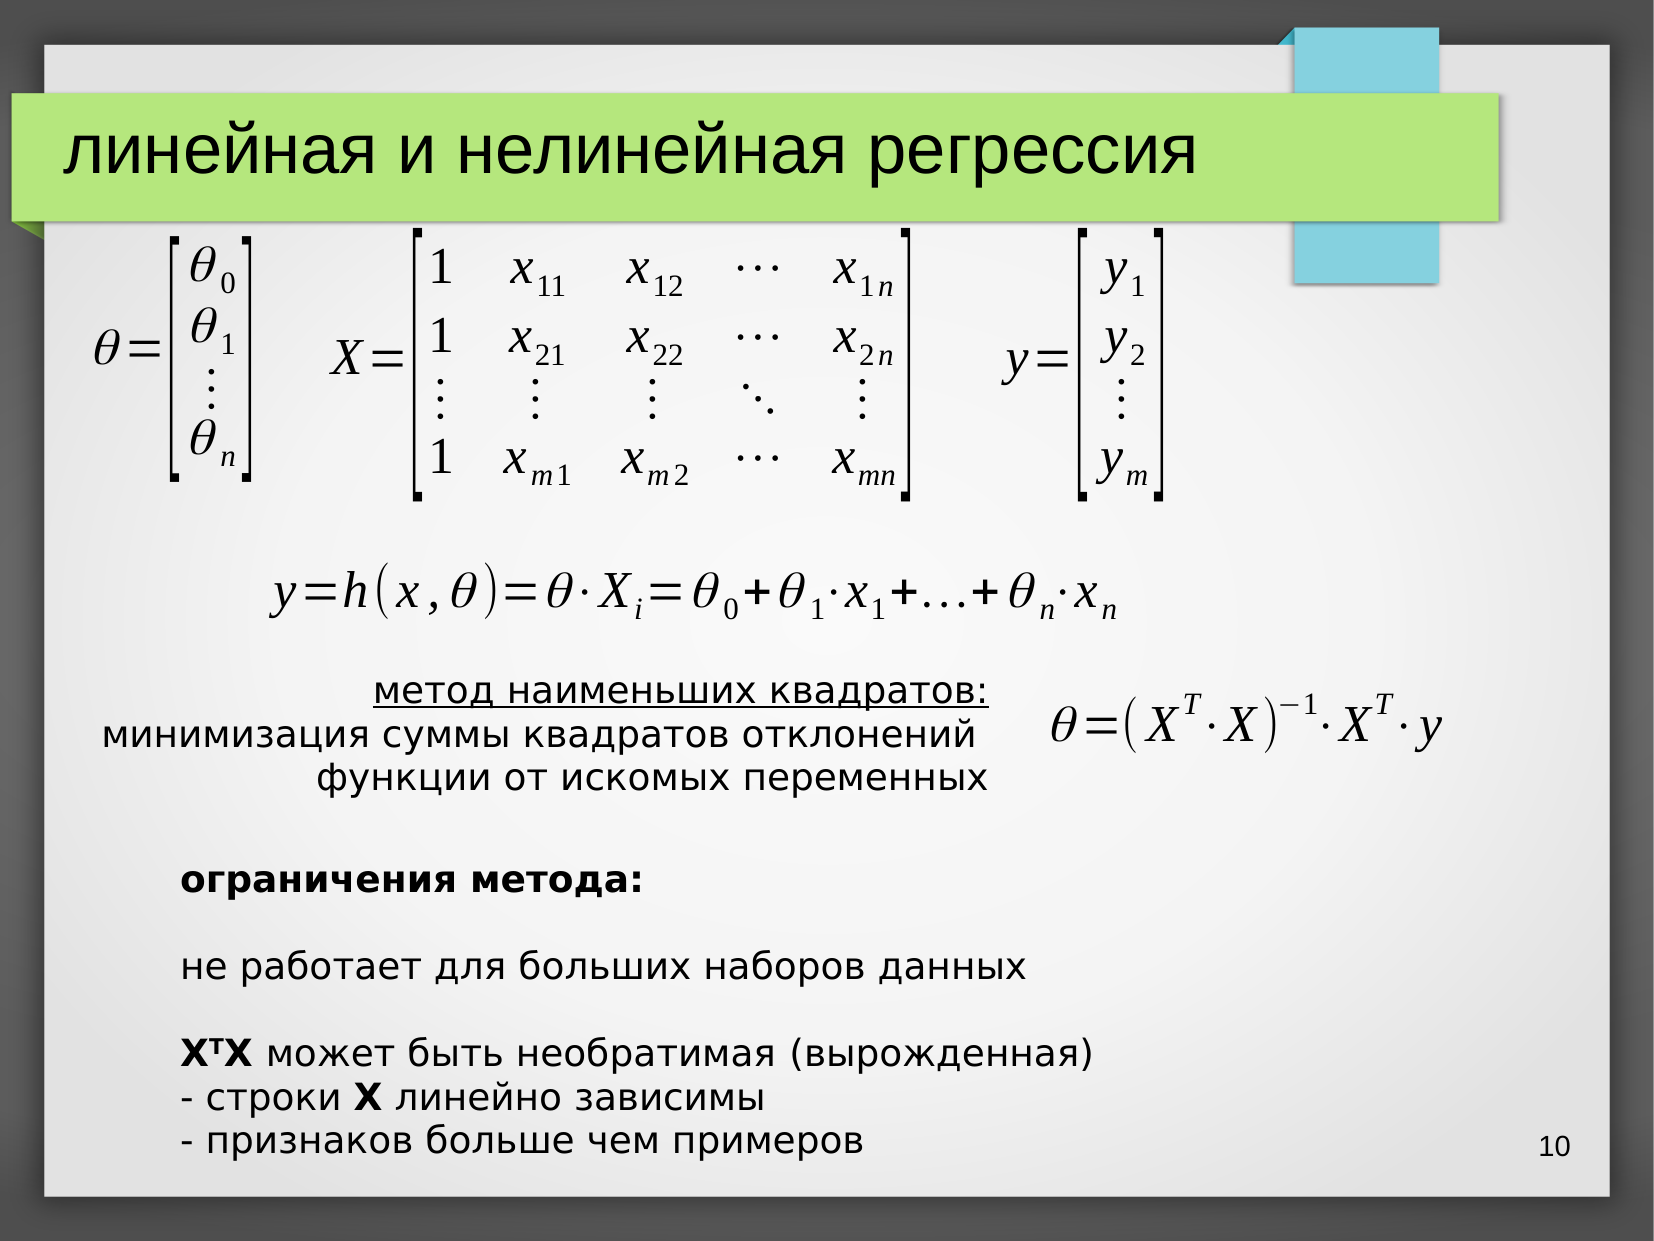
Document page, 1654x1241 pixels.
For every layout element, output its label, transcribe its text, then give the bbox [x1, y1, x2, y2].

chart [1039, 687, 1452, 756]
chart [992, 224, 1175, 505]
chart [320, 224, 922, 505]
text_box метод наименьших квадратов: минимизация суммы квадратов отклонений функции от искомых переменных [47, 661, 1004, 851]
chart [259, 559, 1124, 626]
title линейная и нелинейная регрессия [63, 106, 1469, 193]
text_box ограничения метода: не работает для больших наборов данных XTX может быть необратимая (вырожденная) - строки X линейно зависимы - признаков больше чем примеров [165, 850, 1110, 1170]
picture [0, 0, 1654, 1241]
chart [82, 233, 263, 485]
